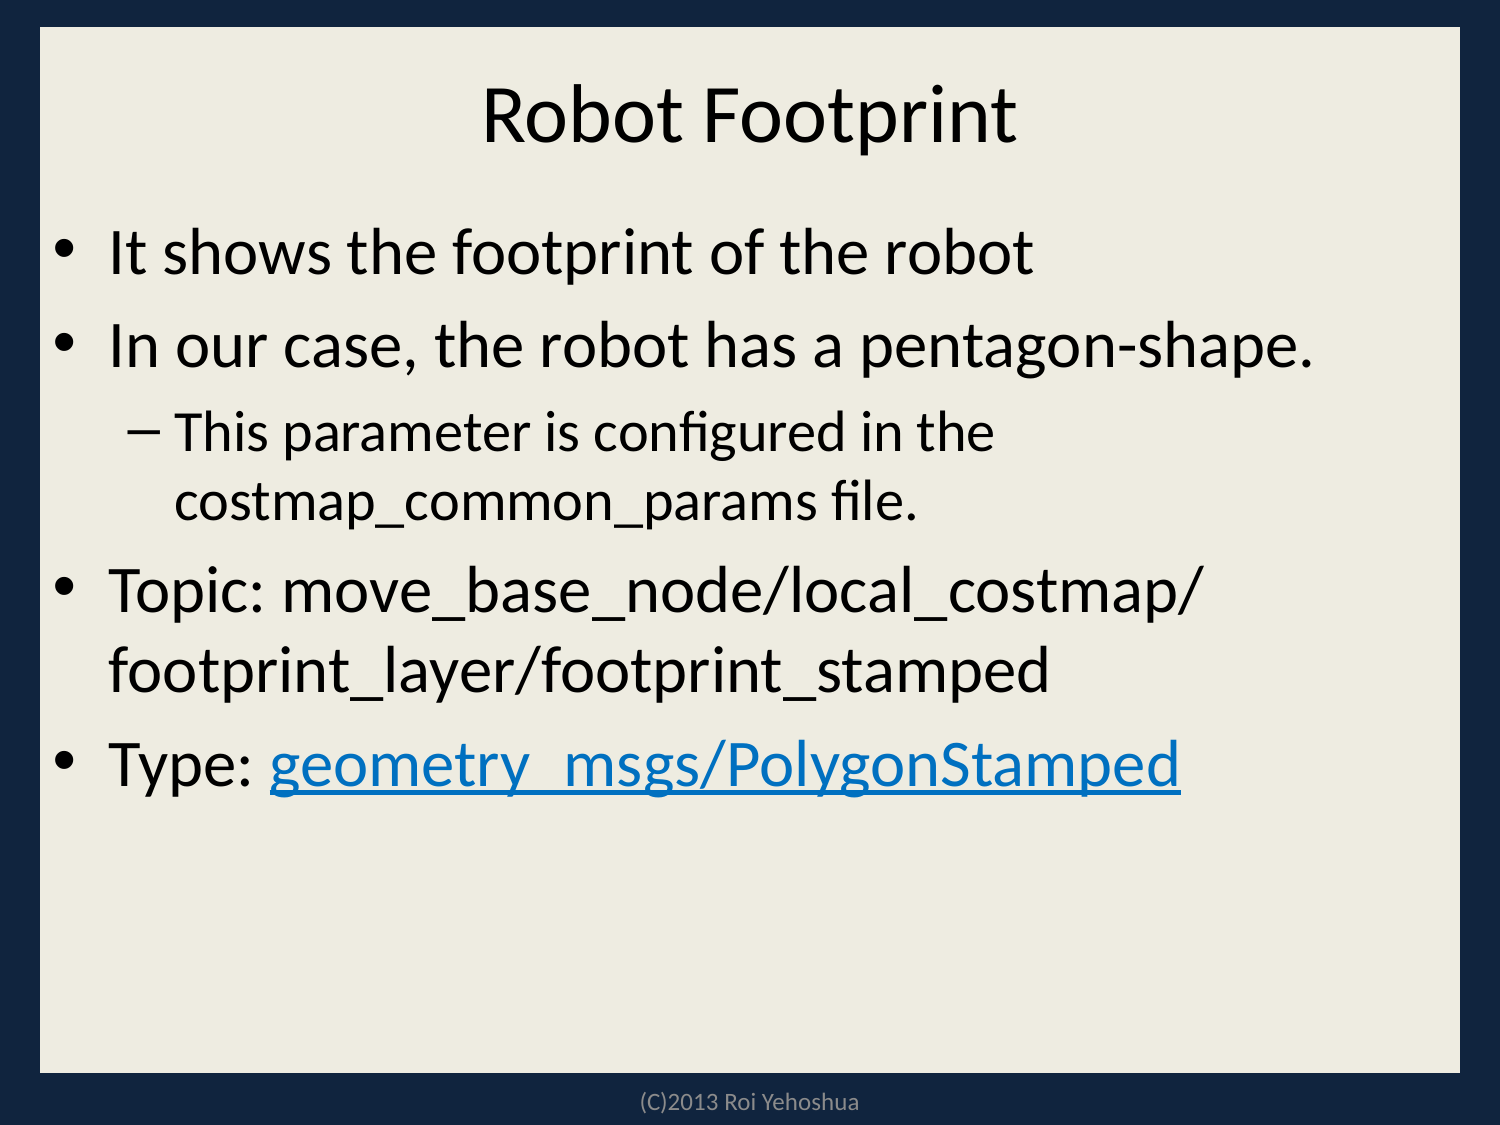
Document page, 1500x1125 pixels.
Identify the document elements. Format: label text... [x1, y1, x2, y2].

list It shows the footprint of the robot In our case, the robot has a pentagon-shape. This parameter is configured in the costmap_common_params file. Topic: move_base_node/local_costmap/footprint_layer/footprint_stamped Type: geometry_msgs/PolygonStamped [37, 200, 1463, 1080]
footer (C)2013 Roi Yehoshua [512, 1074, 988, 1125]
title Robot Footprint [37, 31, 1463, 188]
